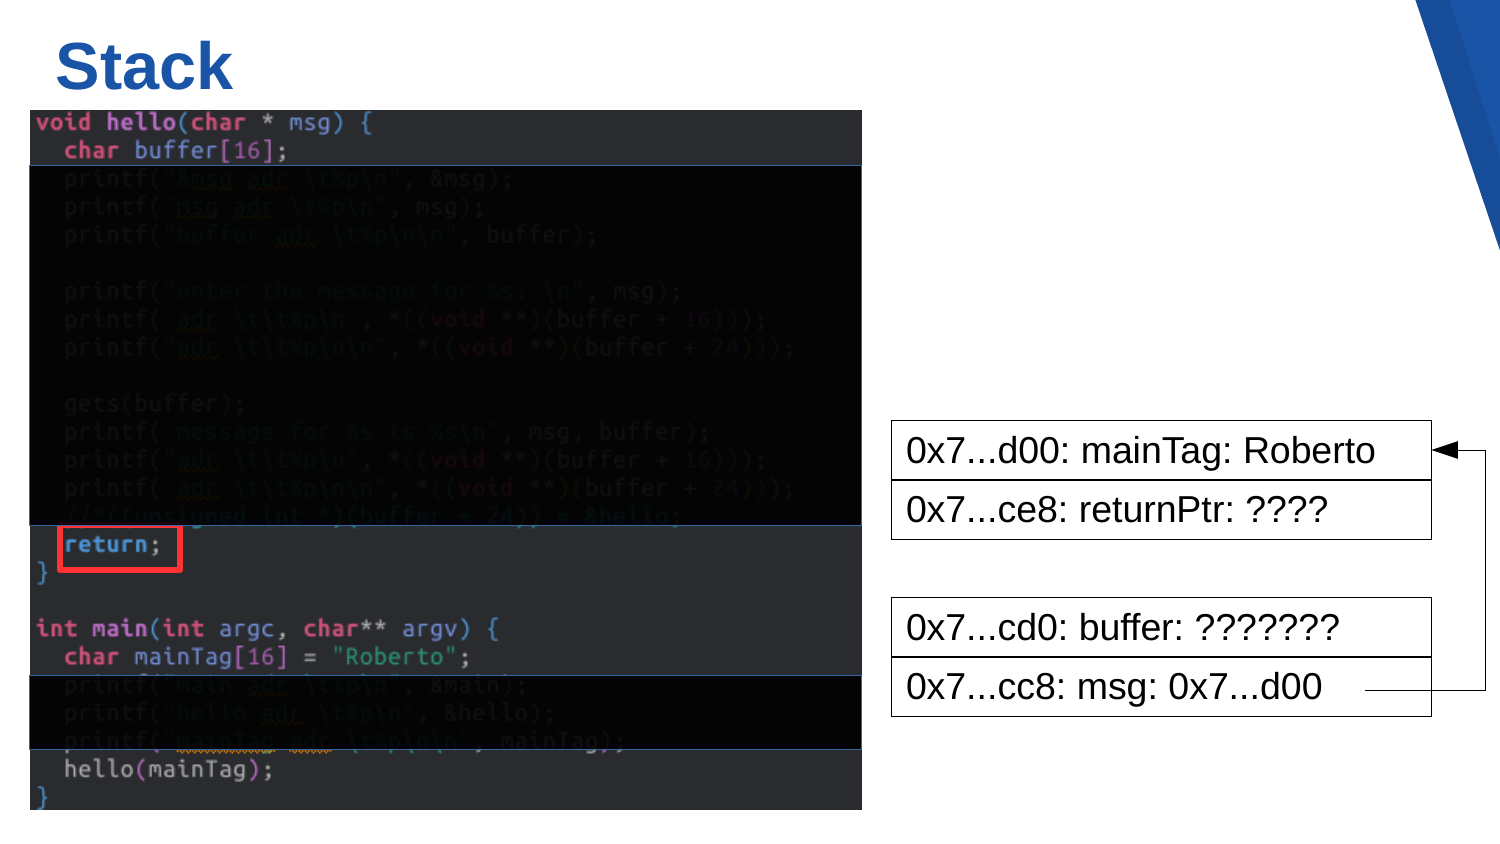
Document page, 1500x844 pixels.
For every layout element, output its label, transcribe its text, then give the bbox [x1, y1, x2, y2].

text_box 0x7...ce8: returnPtr: ???? [891, 479, 1432, 540]
text_box 0x7...d00: mainTag: Roberto [891, 420, 1432, 479]
picture [63, 528, 177, 567]
title Stack [40, 50, 1306, 118]
text_box [29, 165, 862, 526]
text_box 0x7...cd0: buffer: ??????? [891, 597, 1432, 656]
picture [30, 750, 862, 811]
picture [30, 110, 862, 165]
picture [30, 526, 862, 675]
text_box 0x7...cc8: msg: 0x7...d00 [891, 656, 1432, 717]
text_box [29, 675, 862, 750]
